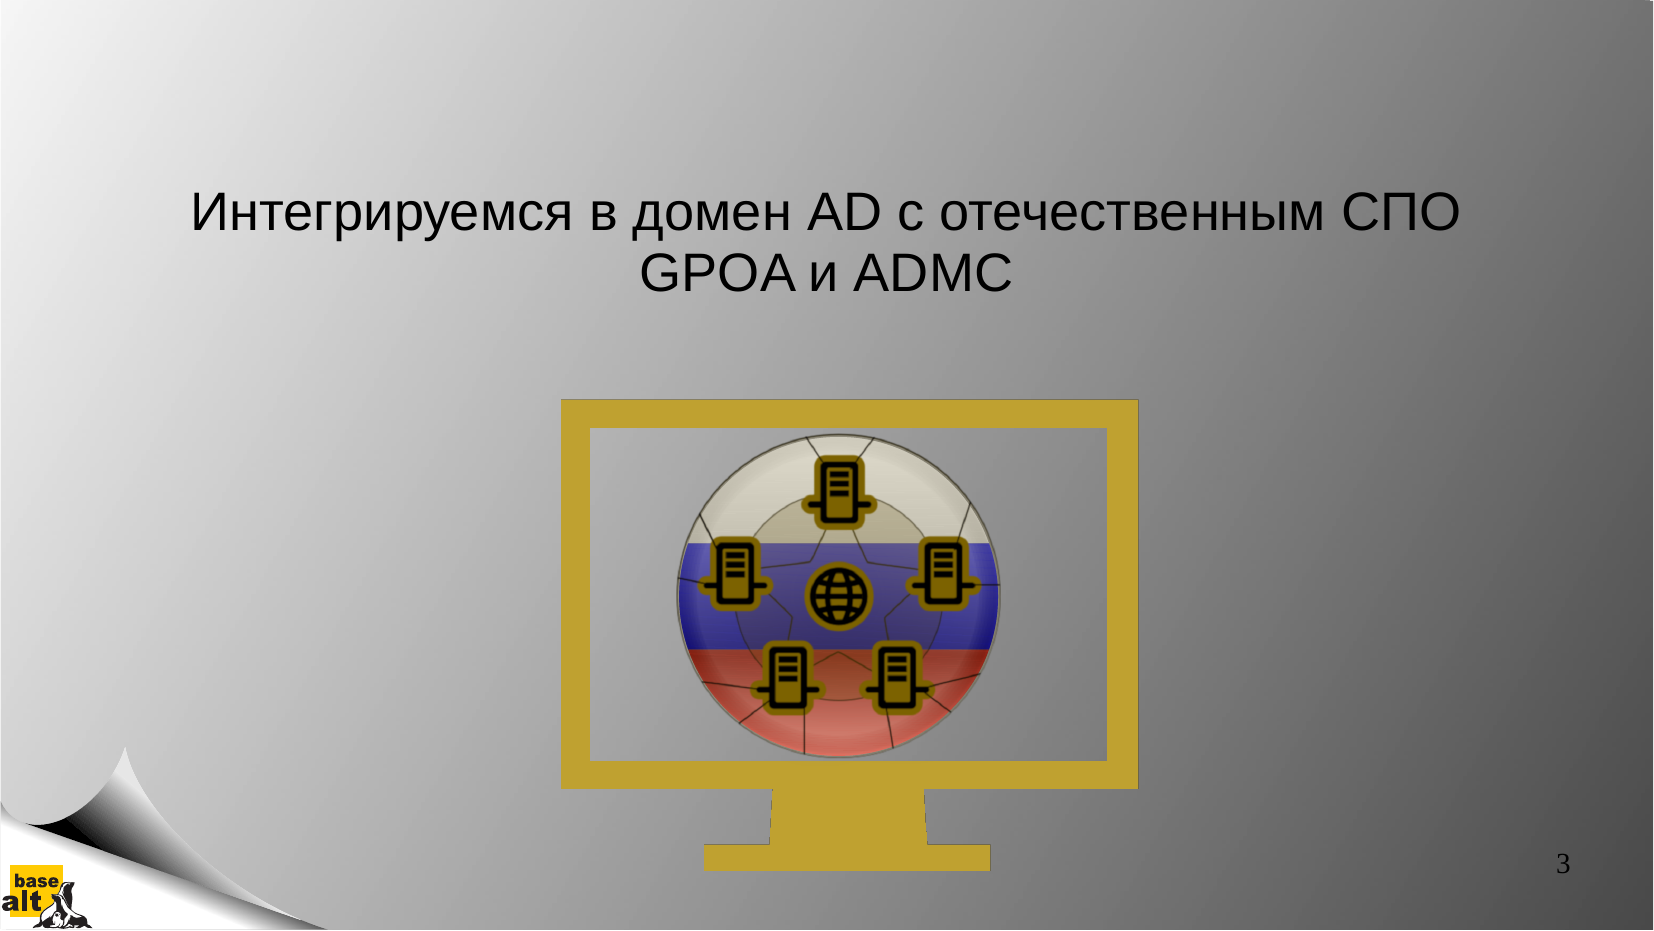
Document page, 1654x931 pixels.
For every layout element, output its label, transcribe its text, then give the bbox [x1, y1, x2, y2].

subtitle Интегрируемся в домен AD с отечественным СПО GPOA и ADMC [82, 94, 1571, 390]
picture [555, 393, 1146, 875]
